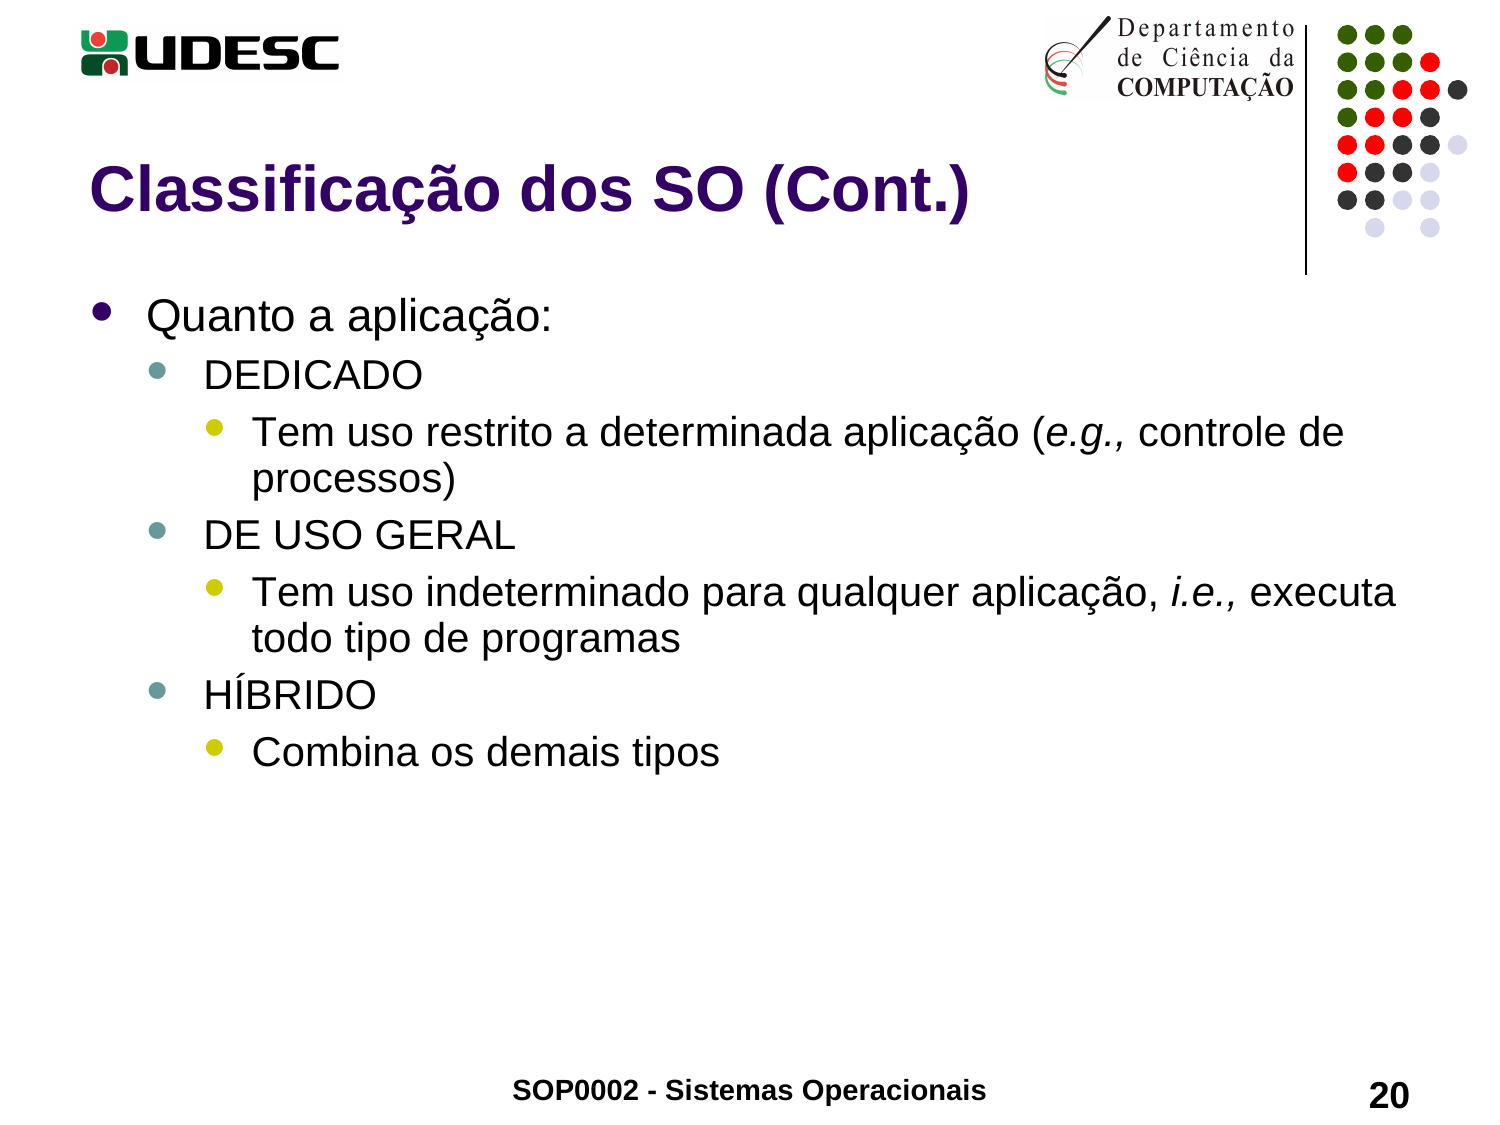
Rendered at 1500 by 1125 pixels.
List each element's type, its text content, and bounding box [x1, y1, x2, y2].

picture [74, 23, 346, 83]
title Classificação dos SO (Cont.) [74, 101, 1313, 233]
list Quanto a aplicação: DEDICADO Tem uso restrito a determinada aplicação (e.g., controle de processos) DE USO GERAL Tem uso indeterminado para qualquer aplicação, i.e., executa todo tipo de programas HÍBRIDO Combina os demais tipos [75, 282, 1426, 1006]
picture [1045, 16, 1294, 101]
